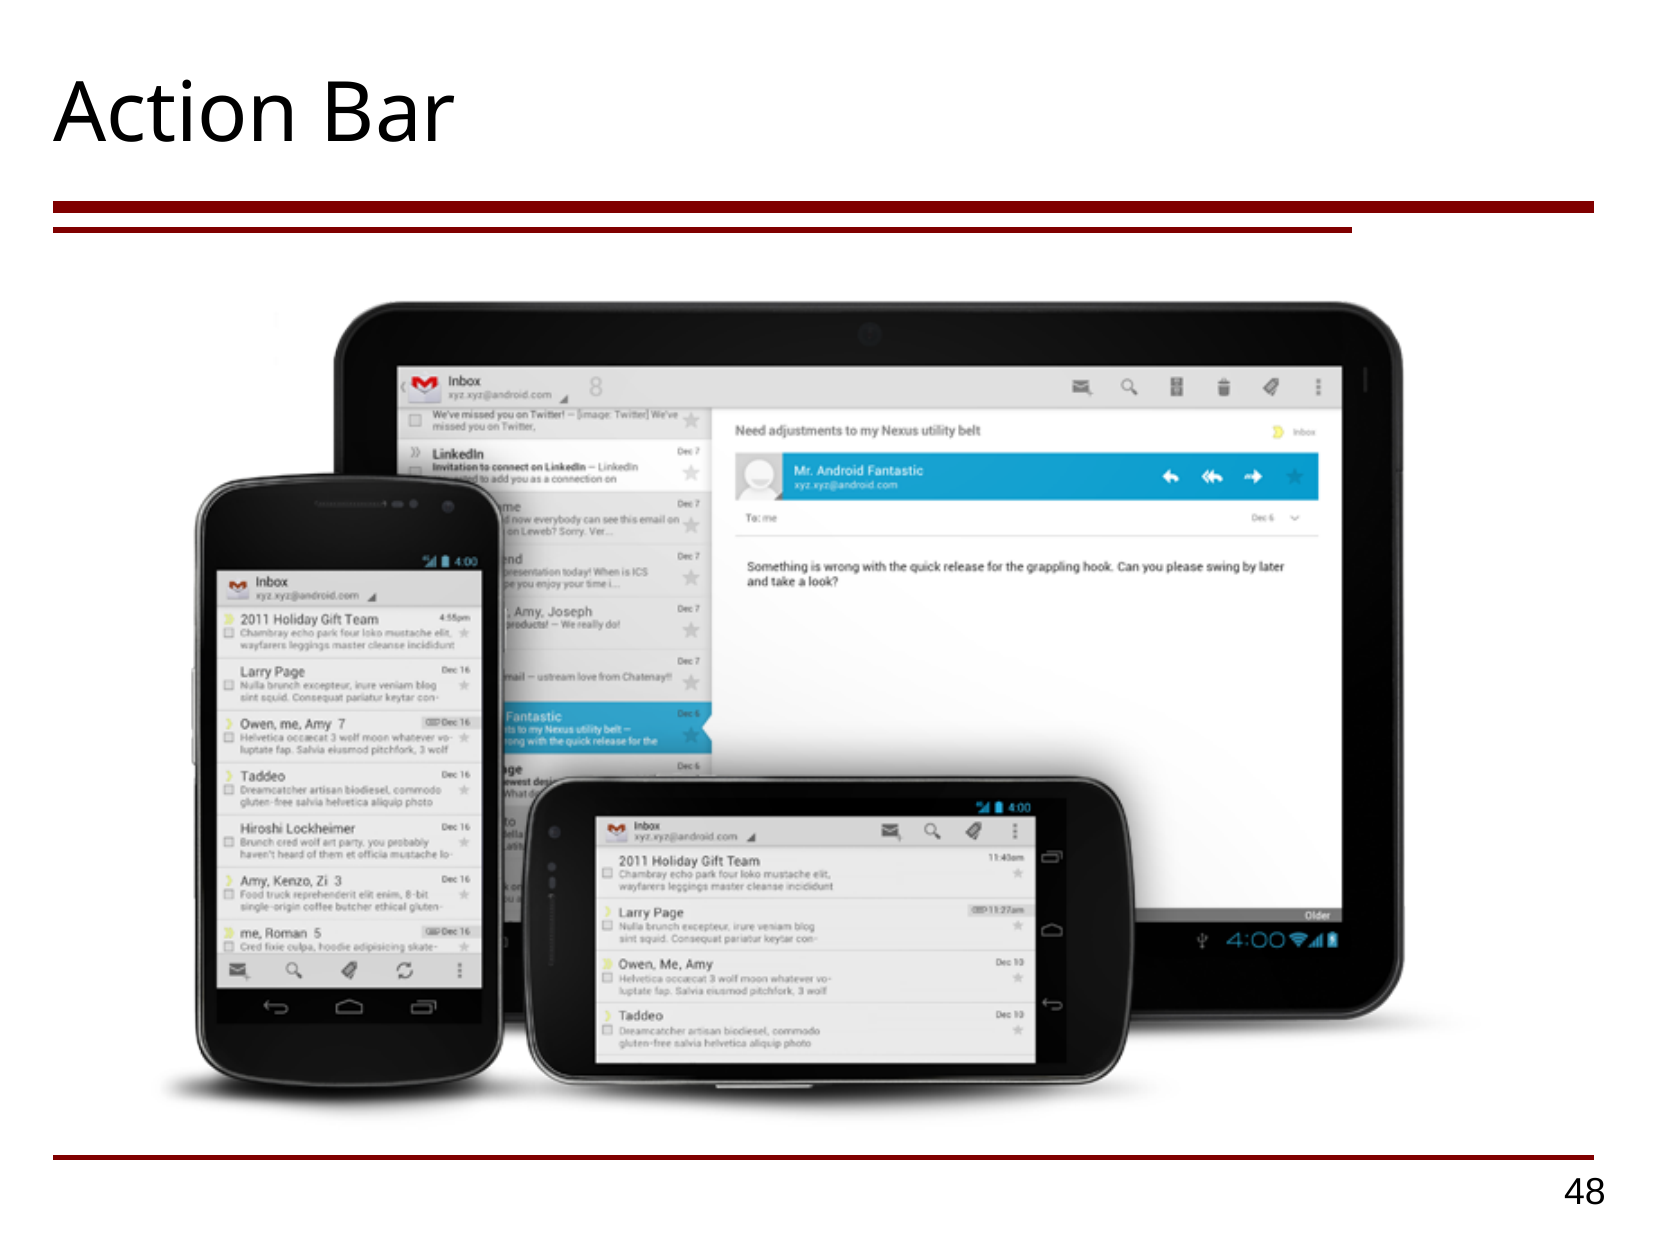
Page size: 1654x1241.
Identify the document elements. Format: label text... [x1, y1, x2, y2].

subtitle Action Bar [53, 48, 1542, 172]
text_box <número> [35, 1163, 1654, 1221]
text_box [58, 240, 1588, 1199]
picture [147, 265, 1515, 1130]
